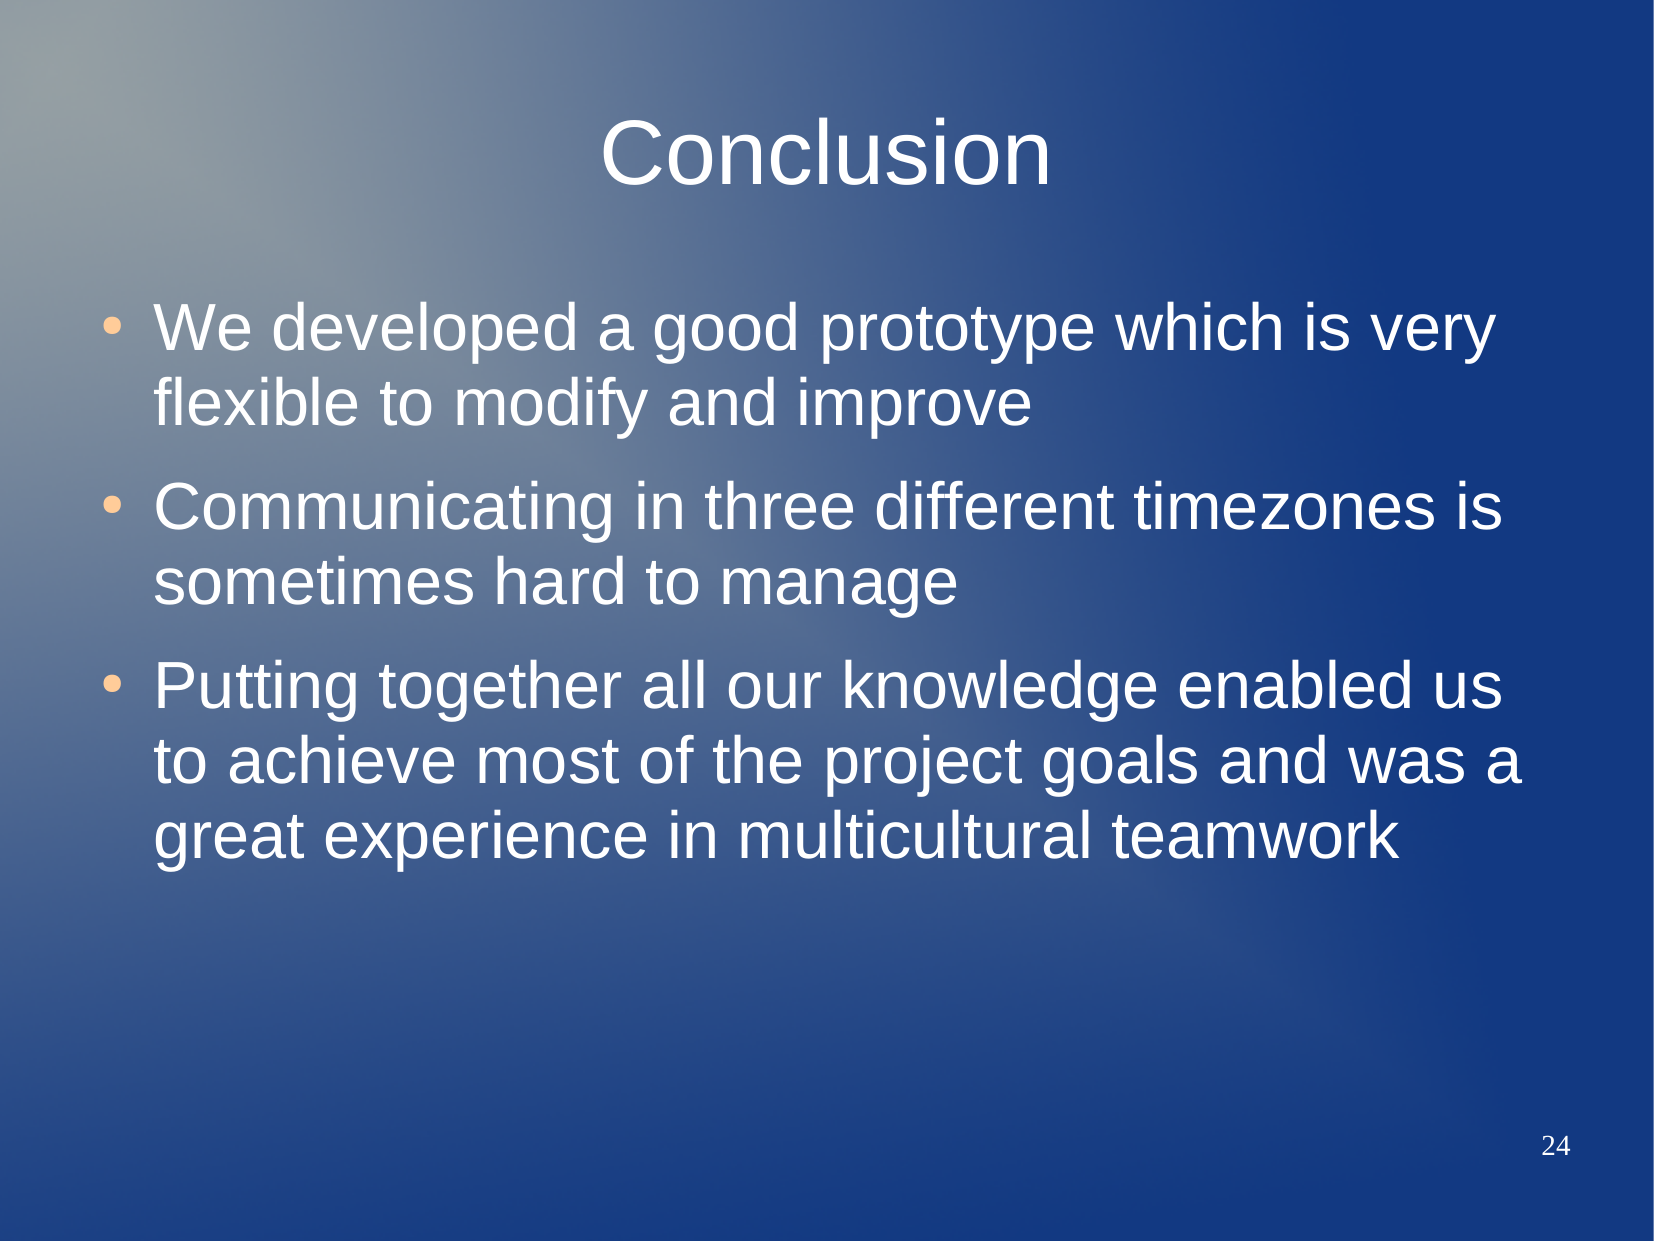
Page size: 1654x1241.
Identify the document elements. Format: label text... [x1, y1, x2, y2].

picture [0, 0, 1654, 1241]
title Conclusion [82, 49, 1571, 257]
list We developed a good prototype which is very flexible to modify and improve Communicating in three different timezones is sometimes hard to manage Putting together all our knowledge enabled us to achieve most of the project goals and was a great experience in multicultural teamwork [82, 290, 1571, 1109]
